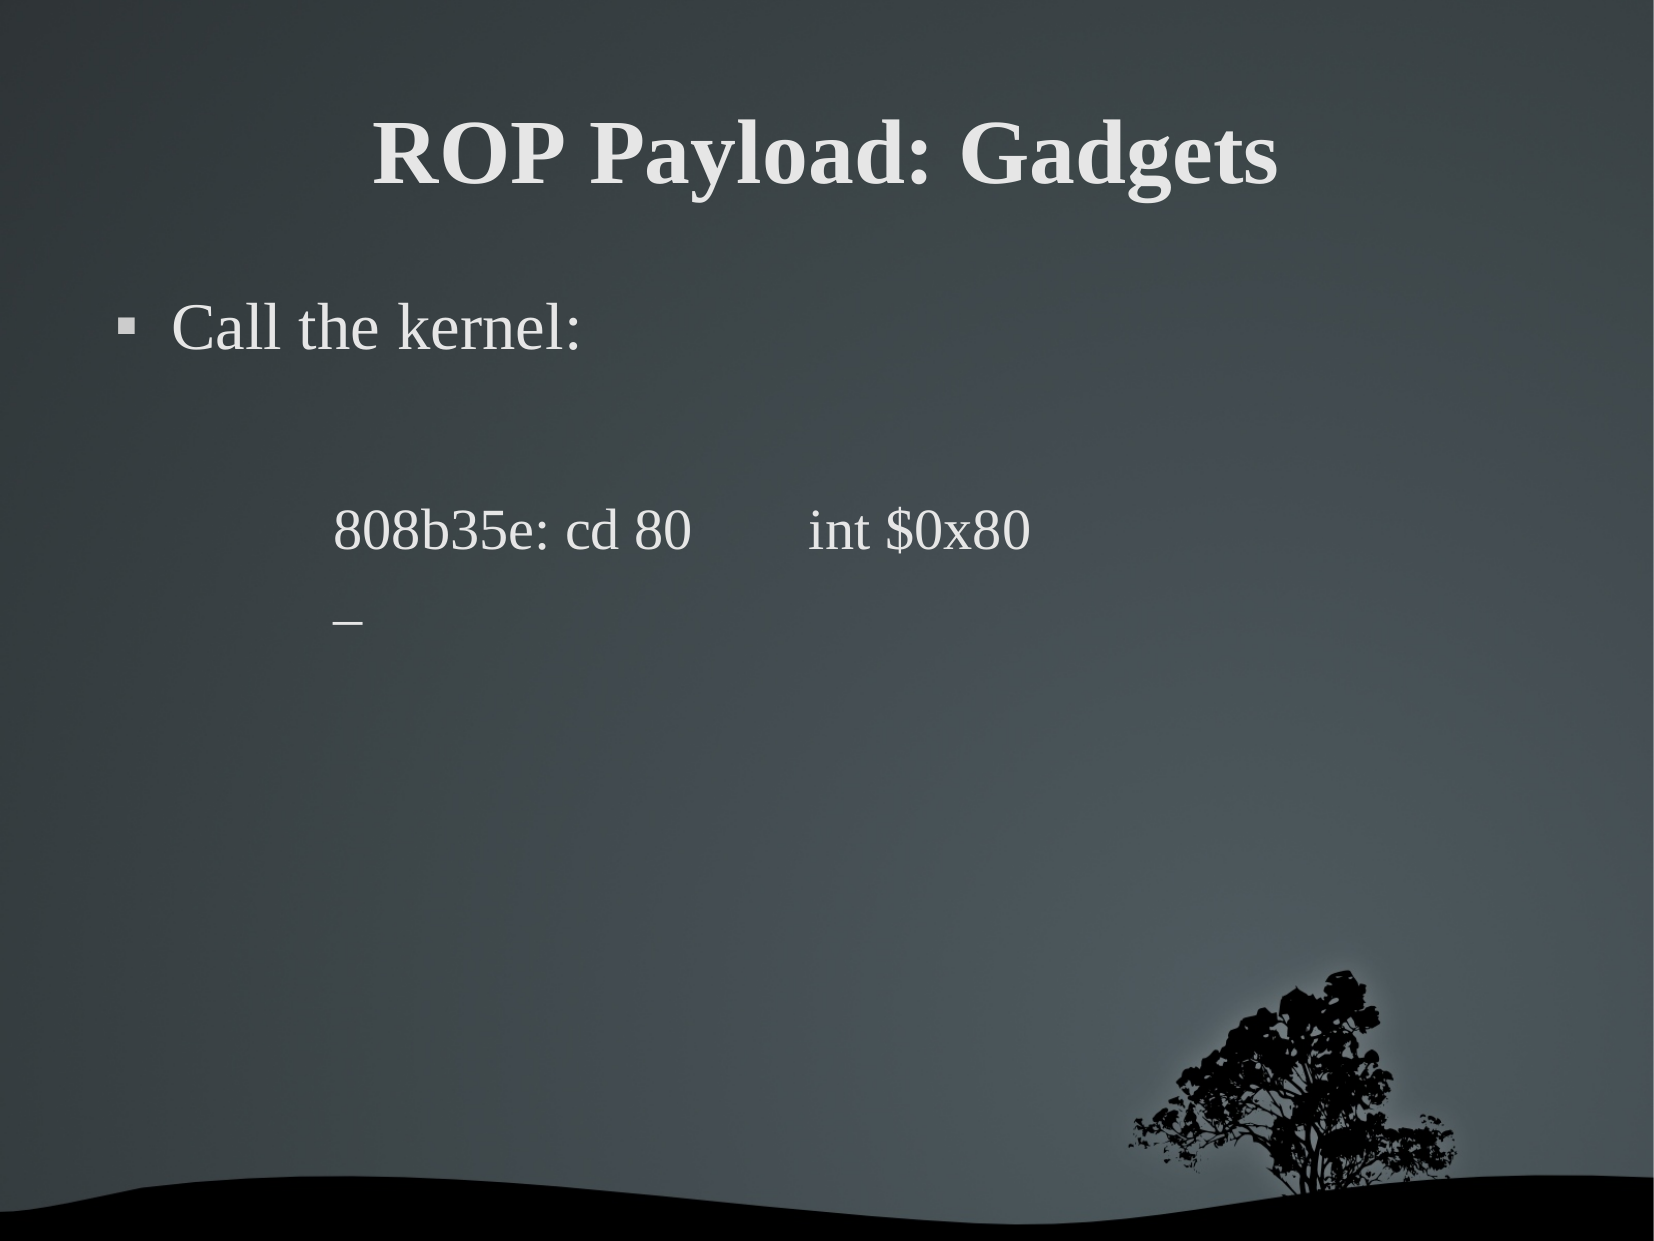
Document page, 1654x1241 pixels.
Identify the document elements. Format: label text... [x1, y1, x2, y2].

list Call the kernel: 808b35e: cd 80 int $0x80 – [82, 290, 1571, 1109]
picture [0, 0, 1654, 1241]
title ROP Payload: Gadgets [82, 49, 1571, 257]
